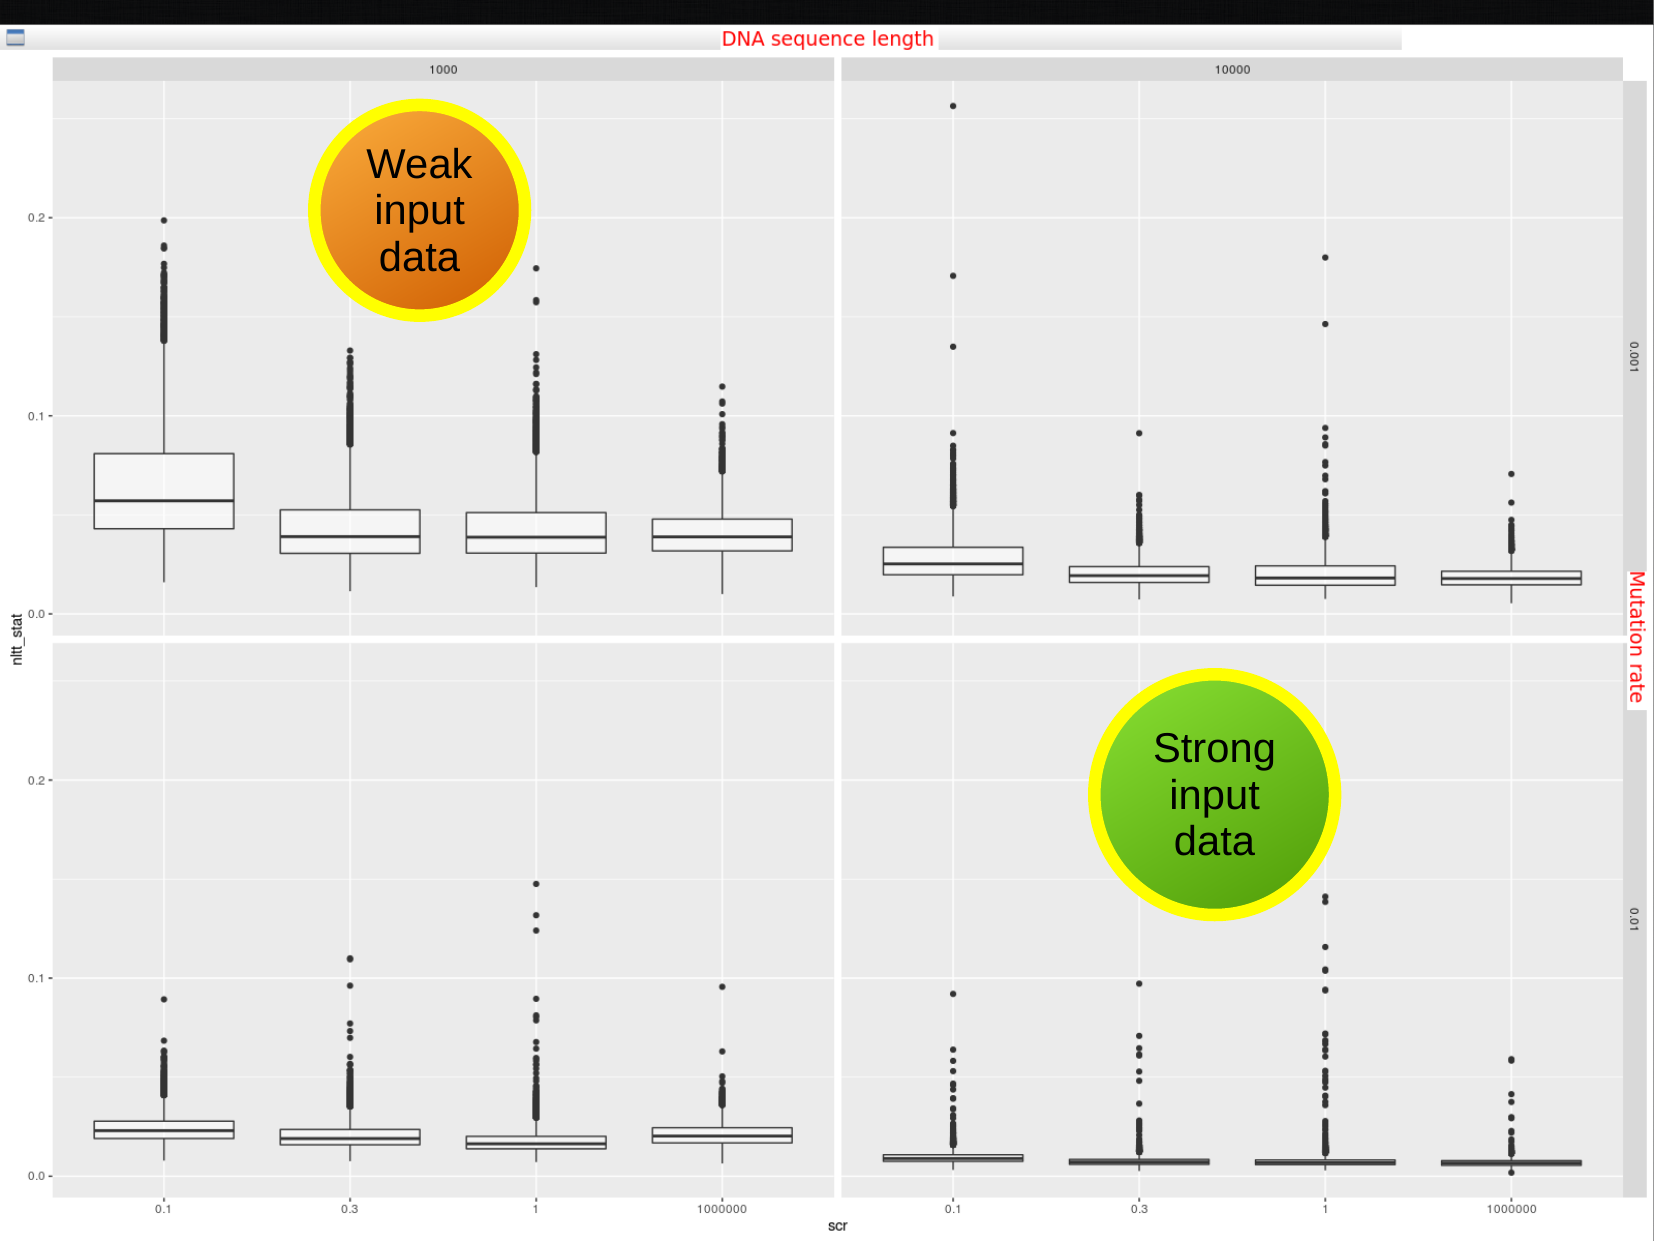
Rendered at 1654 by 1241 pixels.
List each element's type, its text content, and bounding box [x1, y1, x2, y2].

picture [0, 0, 1654, 1241]
text_box Strong input data [1094, 674, 1336, 916]
text_box Weak input data [314, 104, 526, 316]
